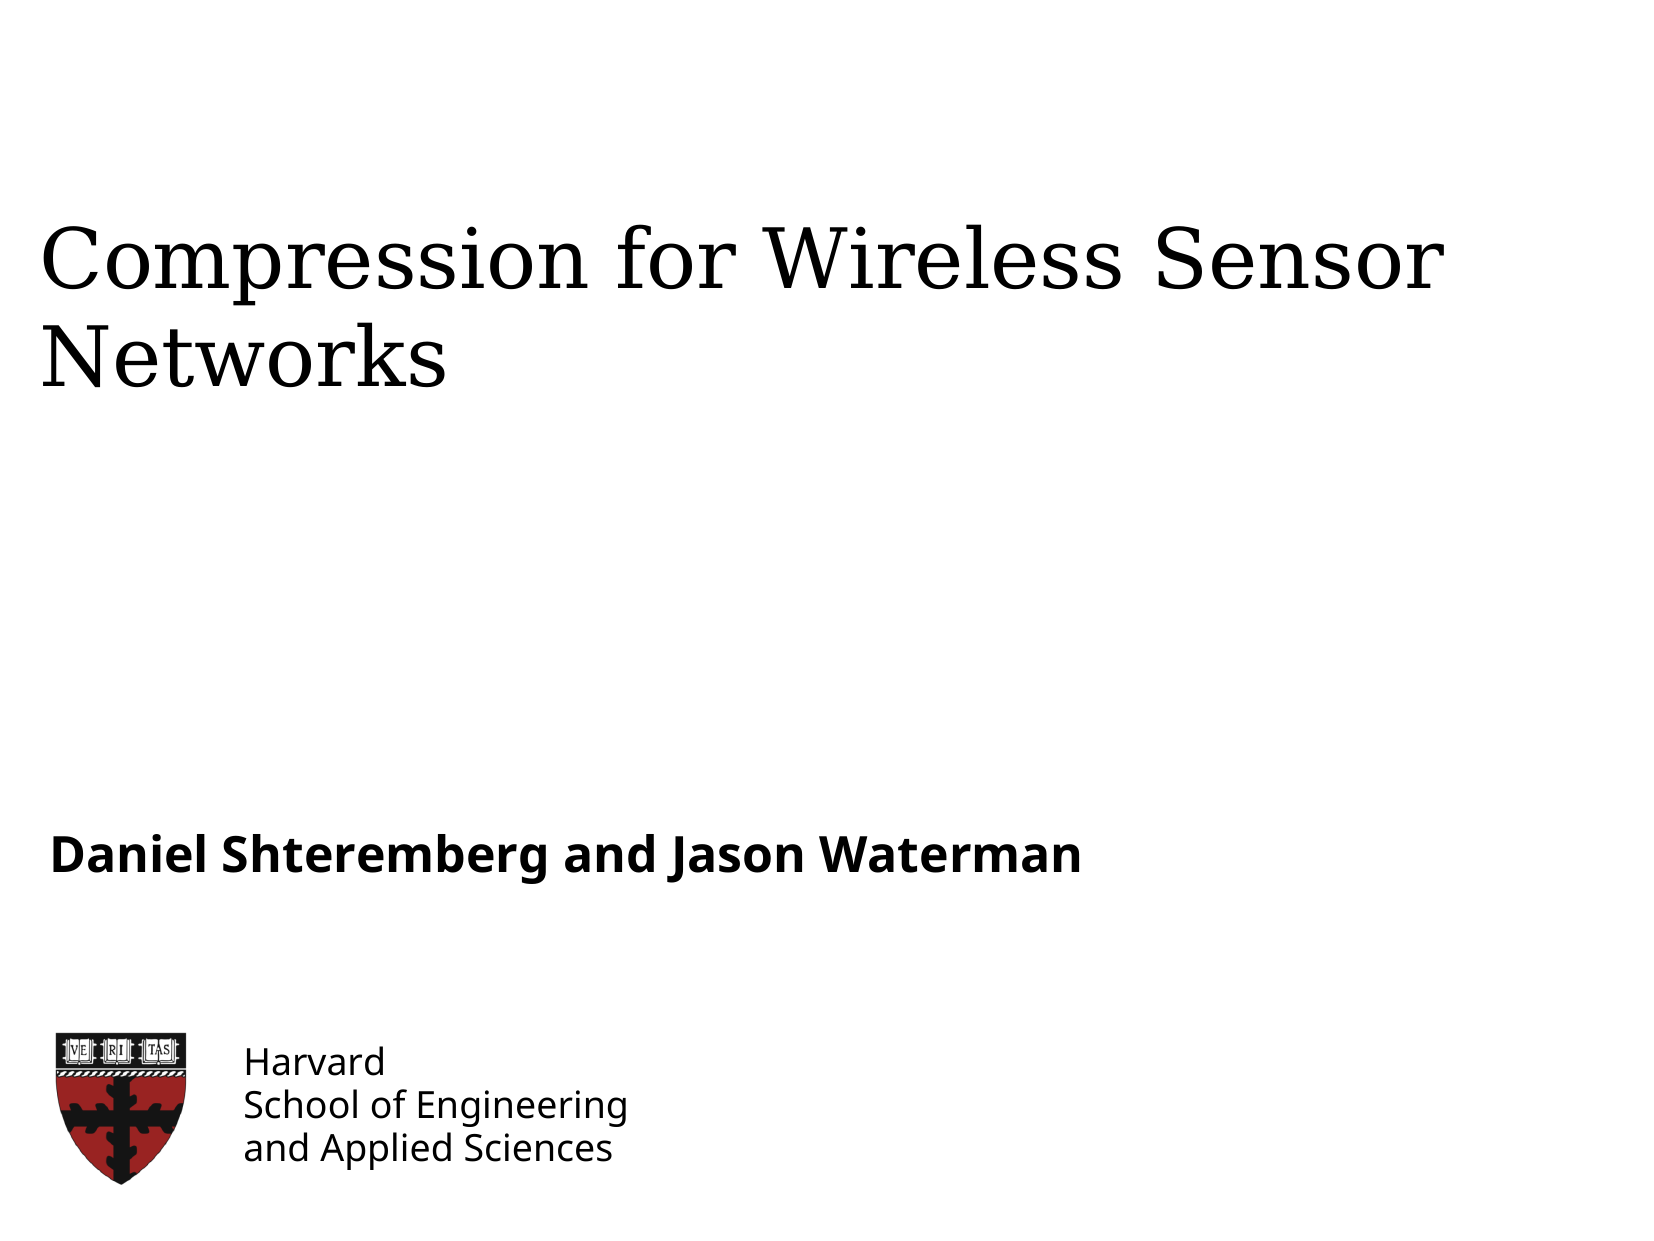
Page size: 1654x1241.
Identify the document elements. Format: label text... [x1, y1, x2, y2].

picture [54, 1031, 188, 1186]
text_box Daniel Shteremberg and Jason Waterman [49, 792, 1608, 914]
text_box Compression for Wireless Sensor Networks [39, 170, 1615, 446]
text_box Harvard School of Engineering and Applied Sciences [243, 1041, 582, 1171]
